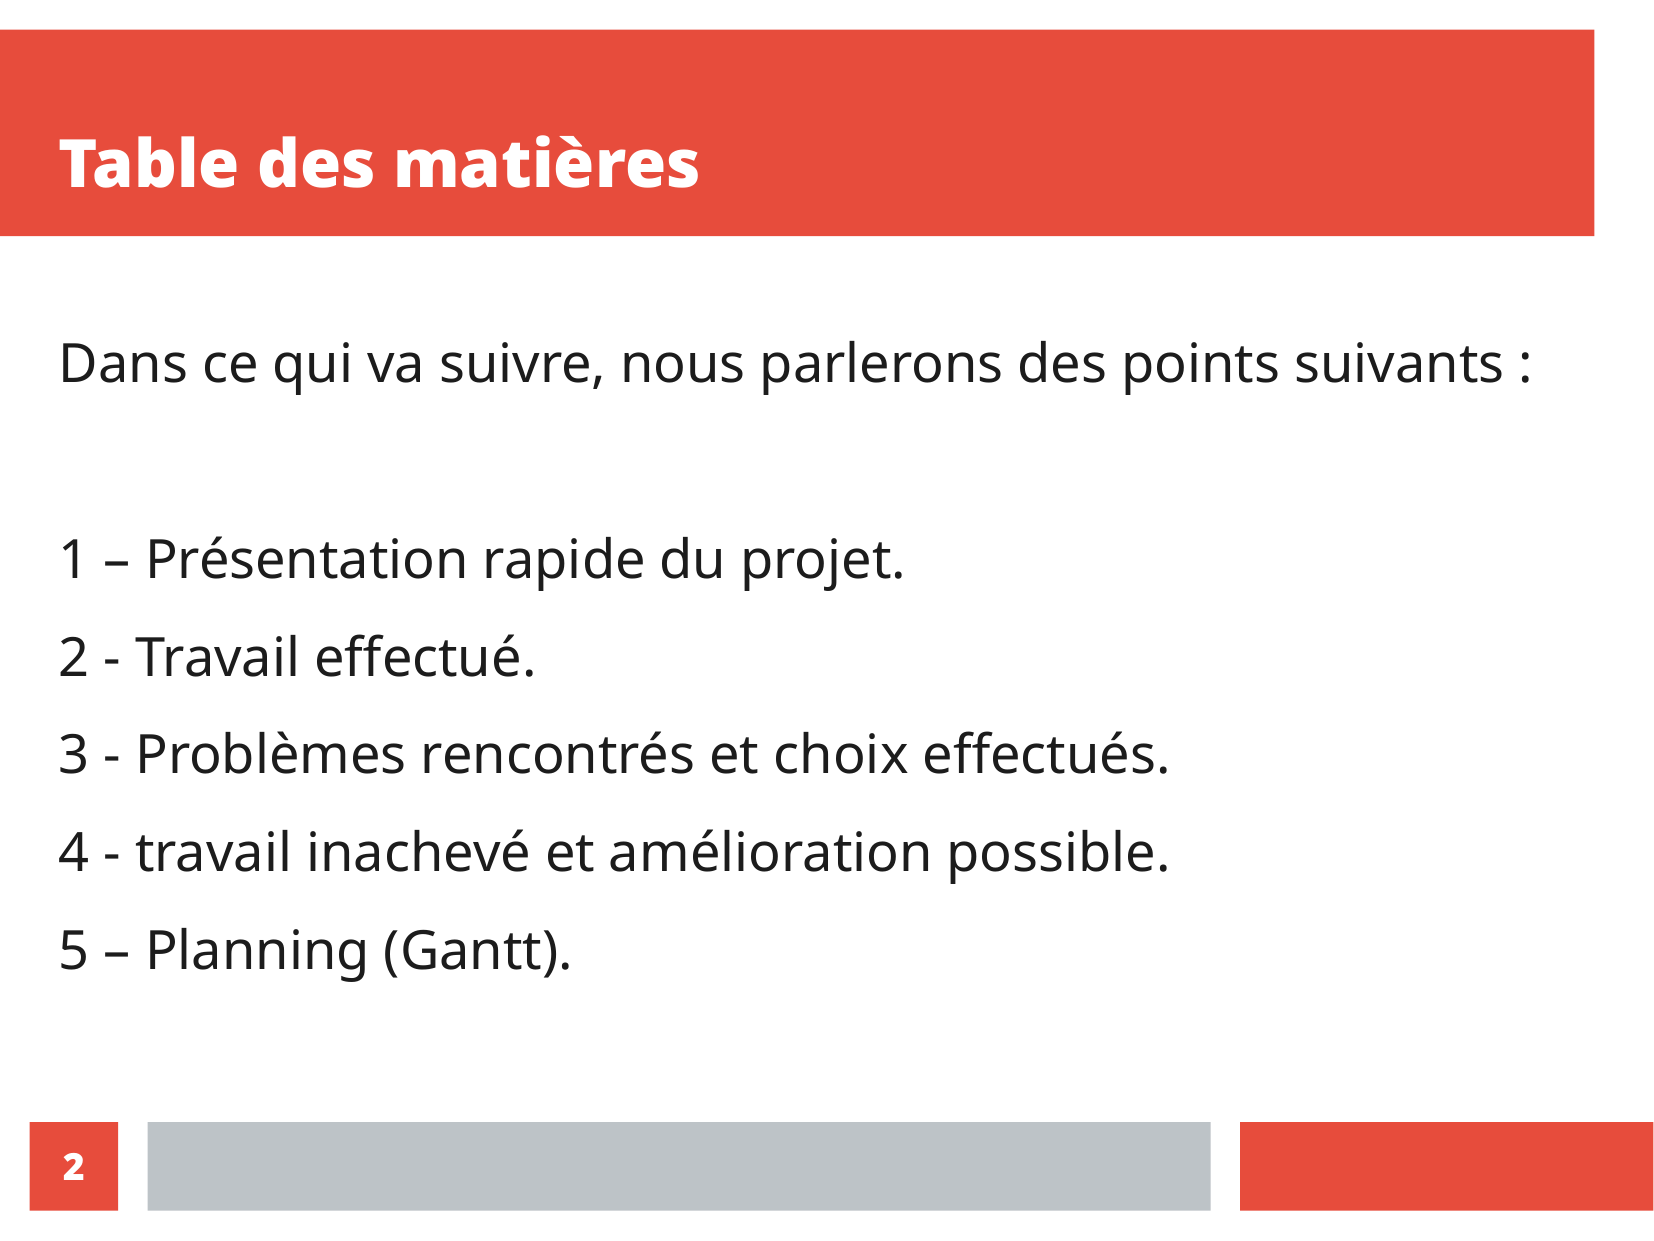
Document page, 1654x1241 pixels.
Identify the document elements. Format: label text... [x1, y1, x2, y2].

title Table des matières [59, 59, 1595, 207]
list Dans ce qui va suivre, nous parlerons des points suivants : 1 – Présentation rapide du projet. 2 - Travail effectué. 3 - Problèmes rencontrés et choix effectués. 4 - travail inachevé et amélioration possible. 5 – Planning (Gantt). [59, 324, 1565, 1093]
